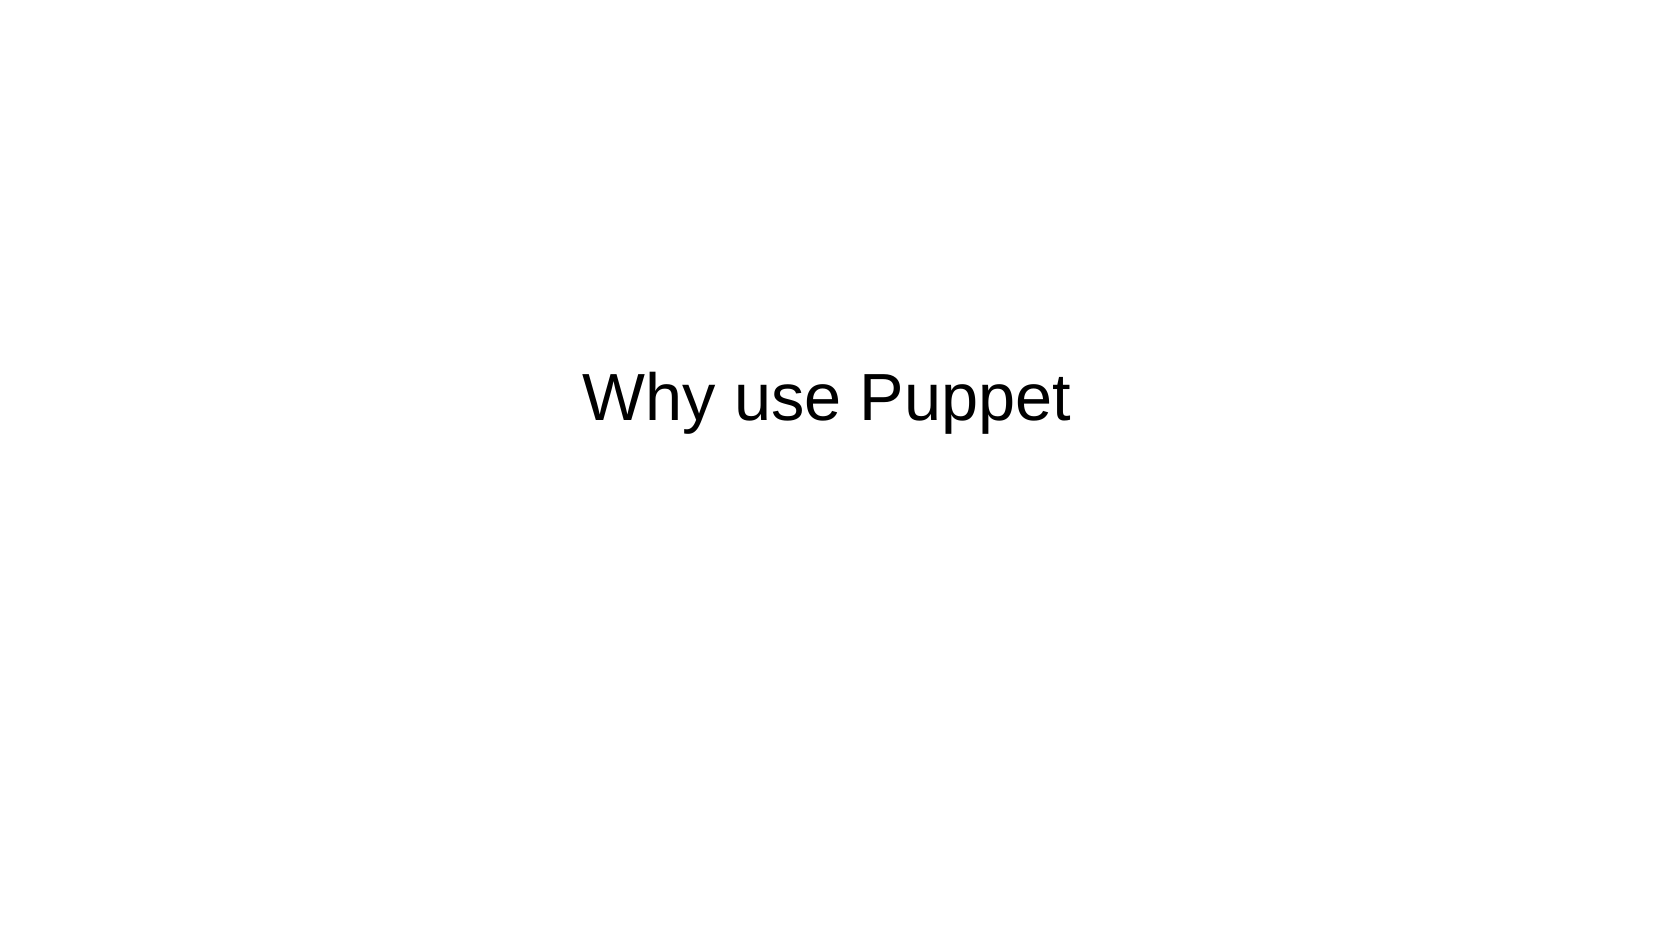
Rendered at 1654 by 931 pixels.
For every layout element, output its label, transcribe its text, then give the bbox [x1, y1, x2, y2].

subtitle Why use Puppet [82, 37, 1571, 757]
